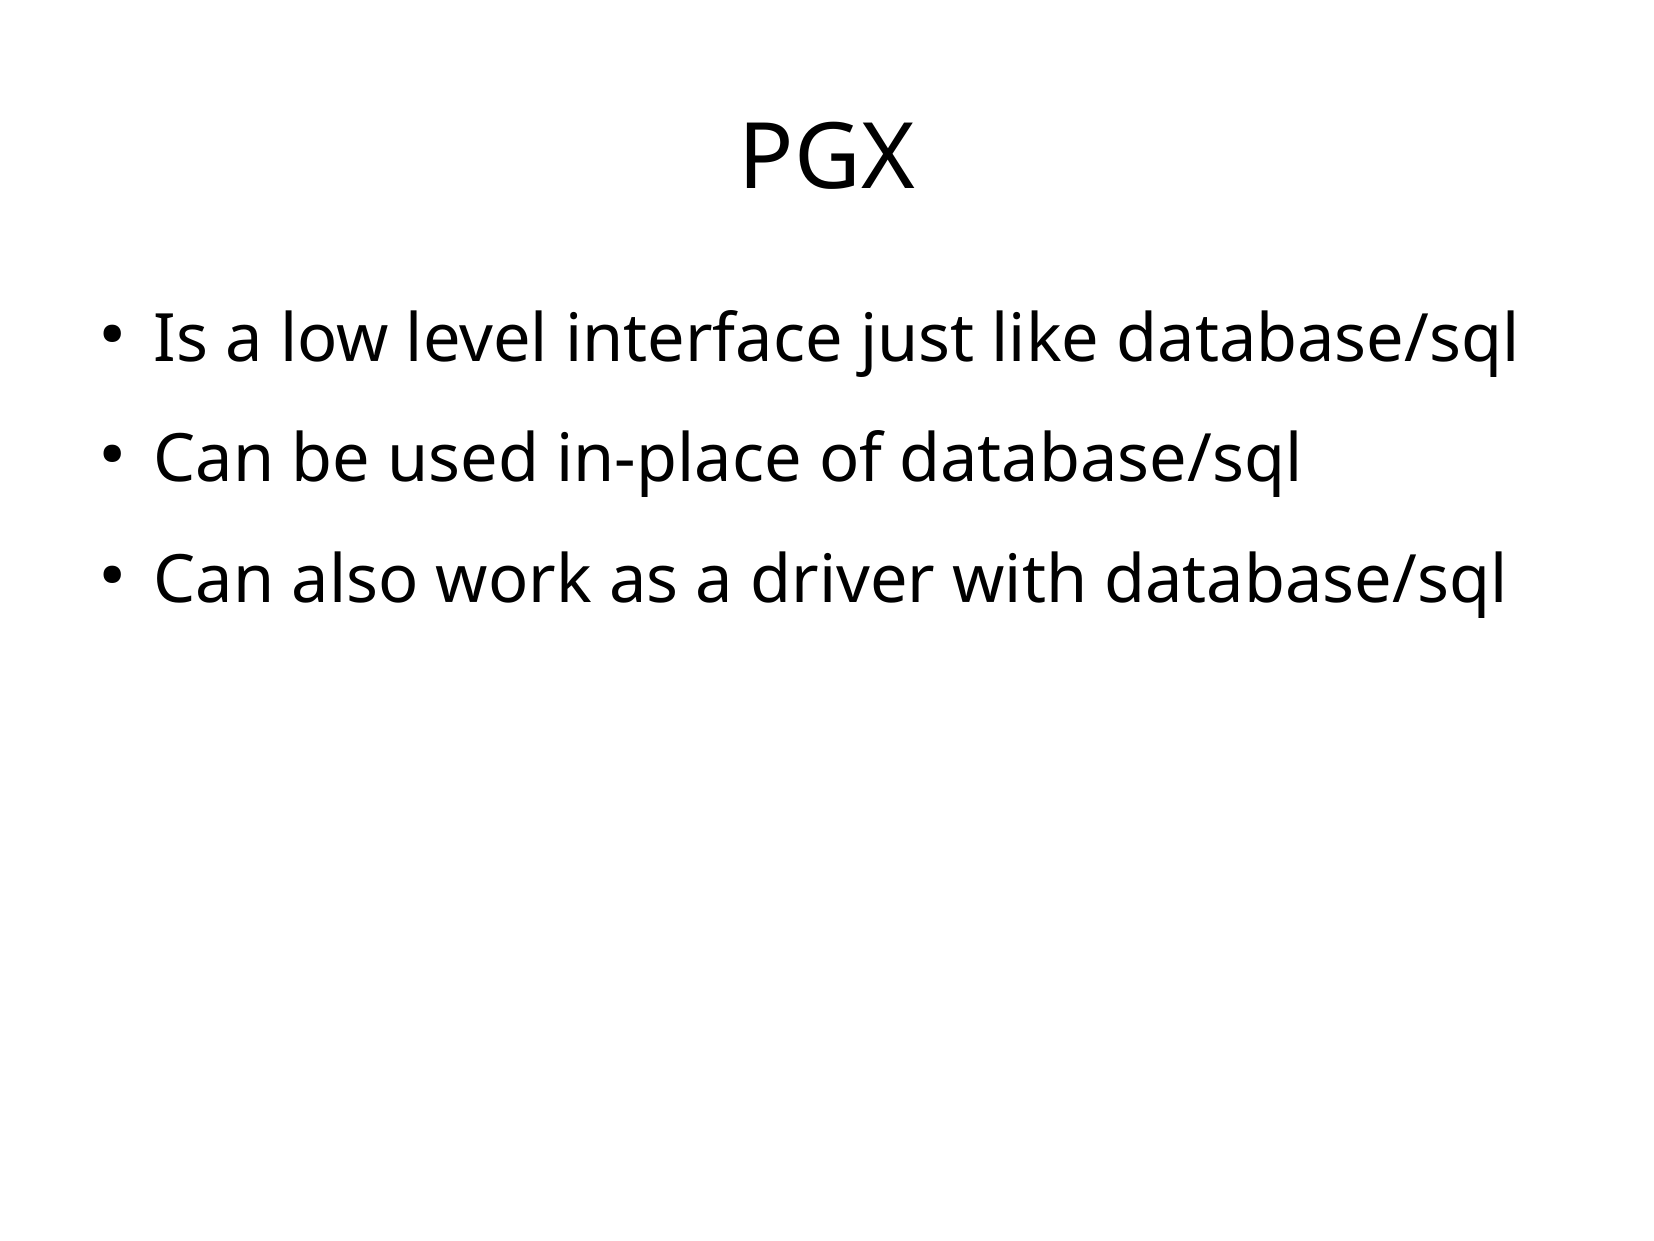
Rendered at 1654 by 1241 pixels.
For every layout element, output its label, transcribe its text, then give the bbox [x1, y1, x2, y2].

title PGX [82, 49, 1571, 257]
list Is a low level interface just like database/sql Can be used in-place of database/sql Can also work as a driver with database/sql [82, 290, 1571, 1010]
